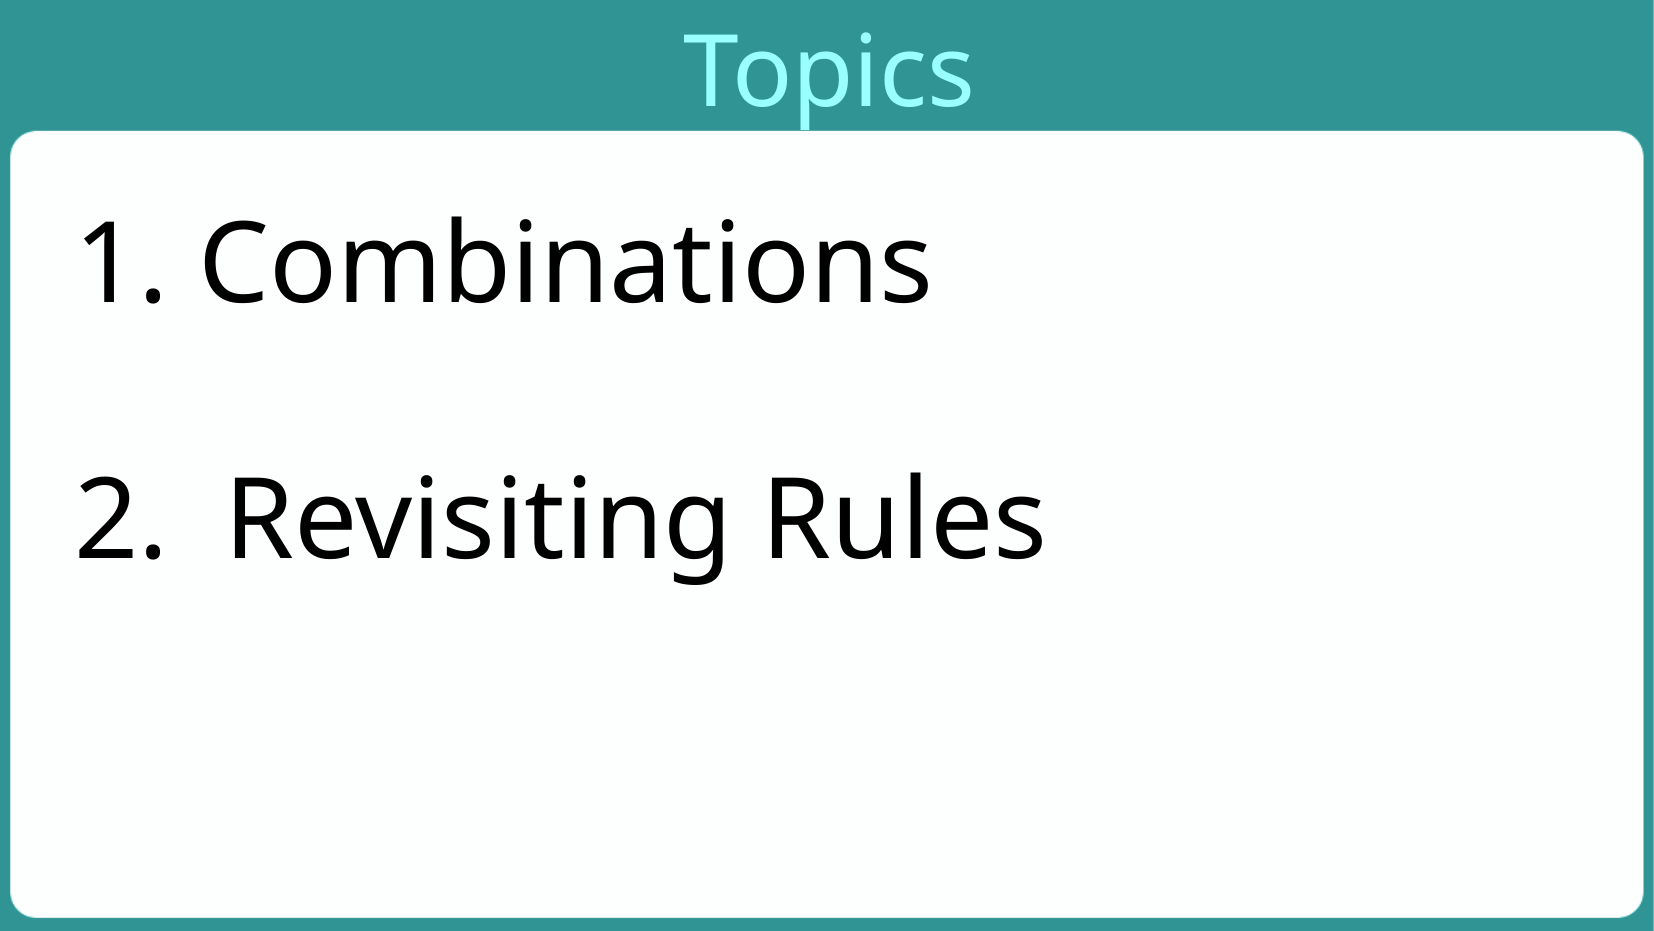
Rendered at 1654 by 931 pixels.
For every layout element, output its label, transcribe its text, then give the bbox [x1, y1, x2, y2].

picture [0, 0, 1654, 931]
text_box 1. Combinations 2. Revisiting Rules [74, 182, 1612, 879]
title Topics [85, 8, 1574, 126]
